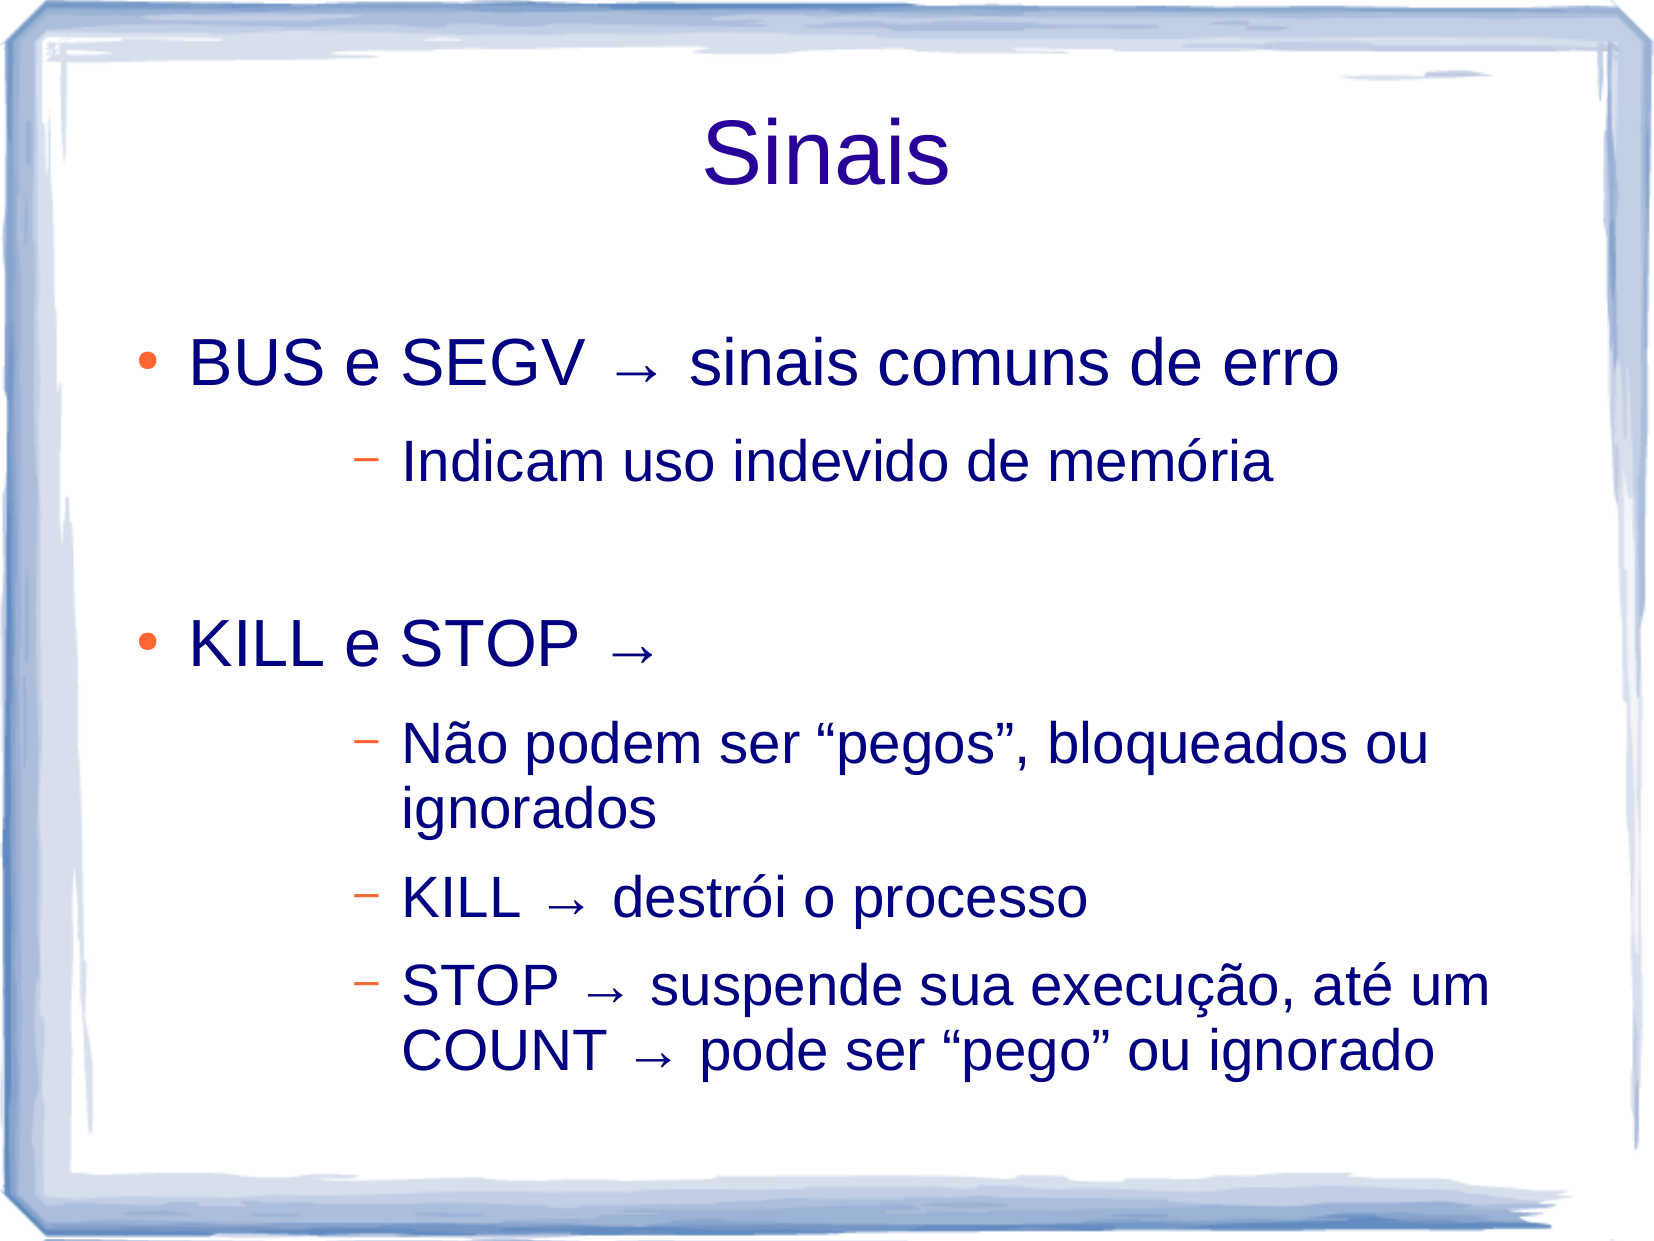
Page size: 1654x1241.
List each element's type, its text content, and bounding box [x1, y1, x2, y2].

list BUS e SEGV → sinais comuns de erro Indicam uso indevido de memória KILL e STOP → Não podem ser “pegos”, bloqueados ou ignorados KILL → destrói o processo STOP → suspende sua execução, até um COUNT → pode ser “pego” ou ignorado [118, 324, 1571, 1084]
title Sinais [82, 49, 1571, 257]
picture [0, 0, 1654, 1241]
